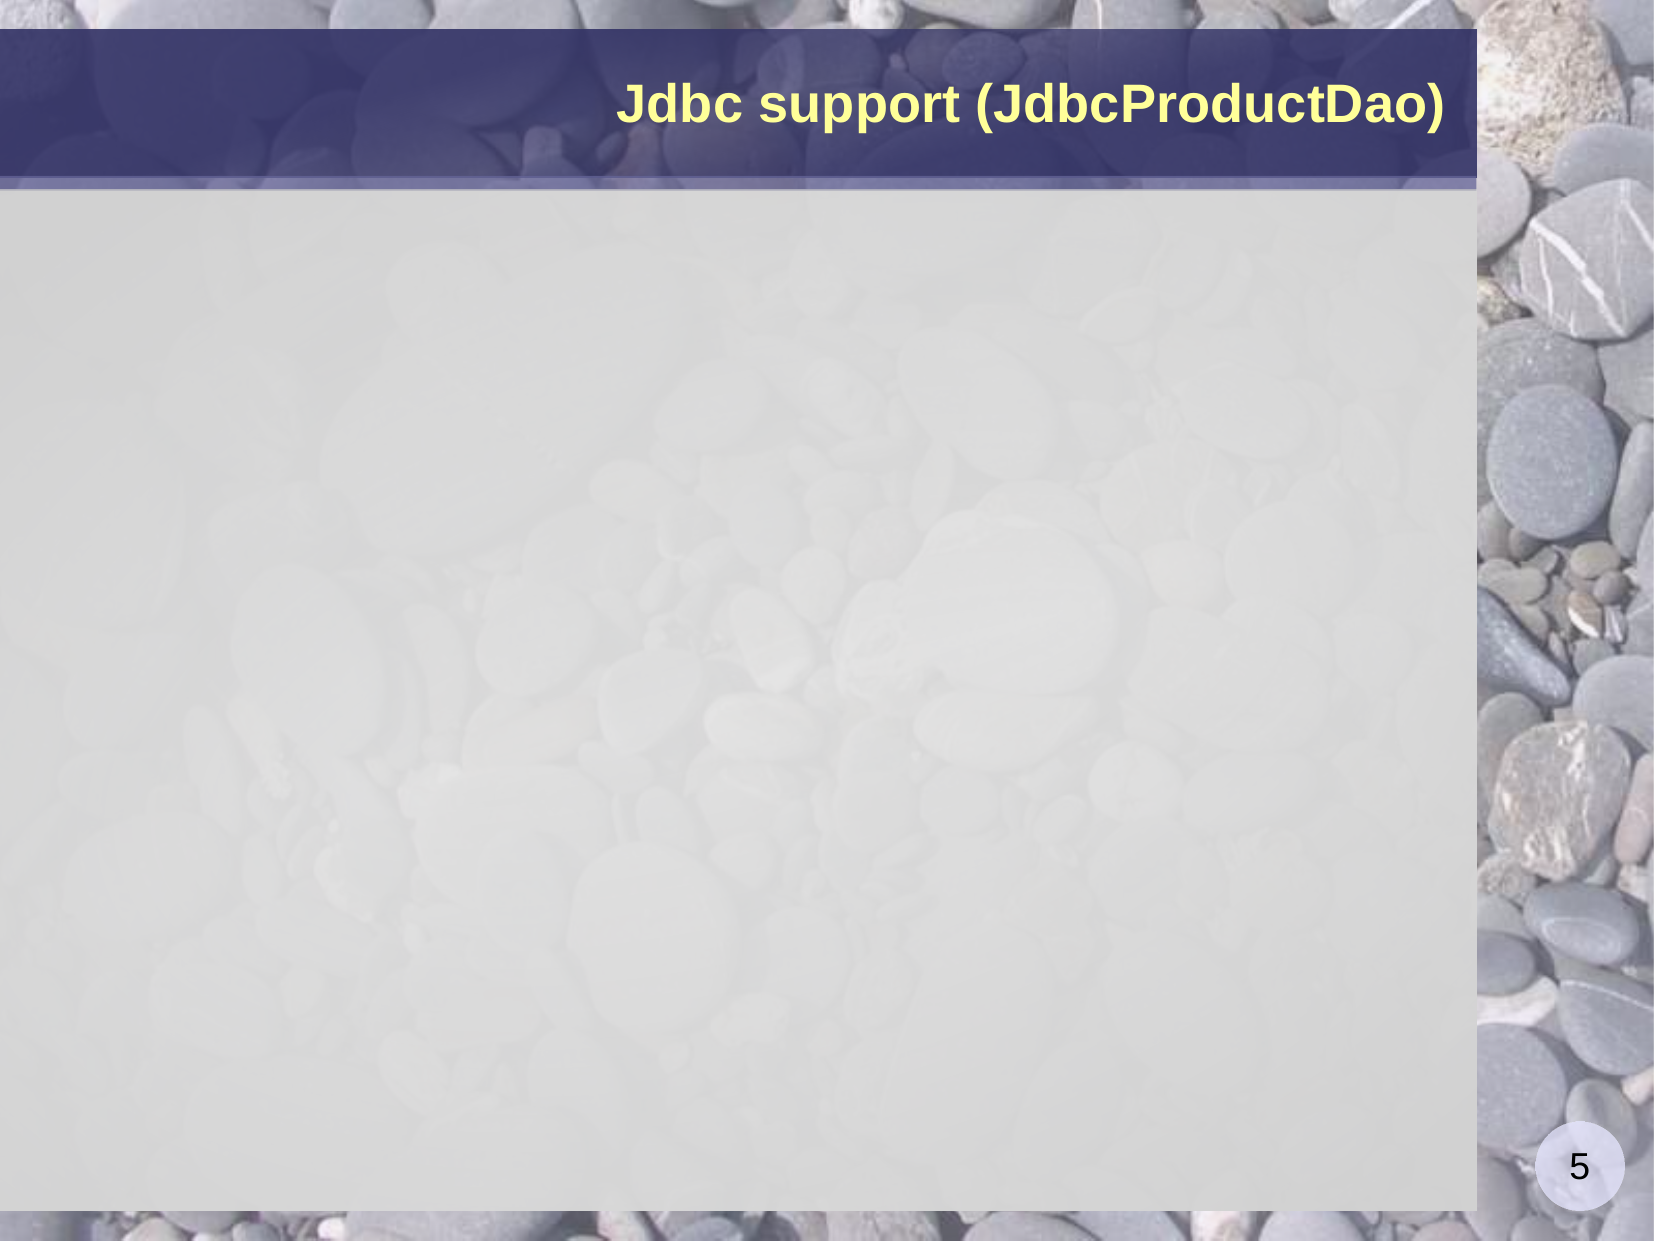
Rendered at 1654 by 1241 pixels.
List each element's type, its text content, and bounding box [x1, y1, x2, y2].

title Jdbc support (JdbcProductDao) [29, 59, 1447, 148]
text_box [0, 189, 1477, 1211]
